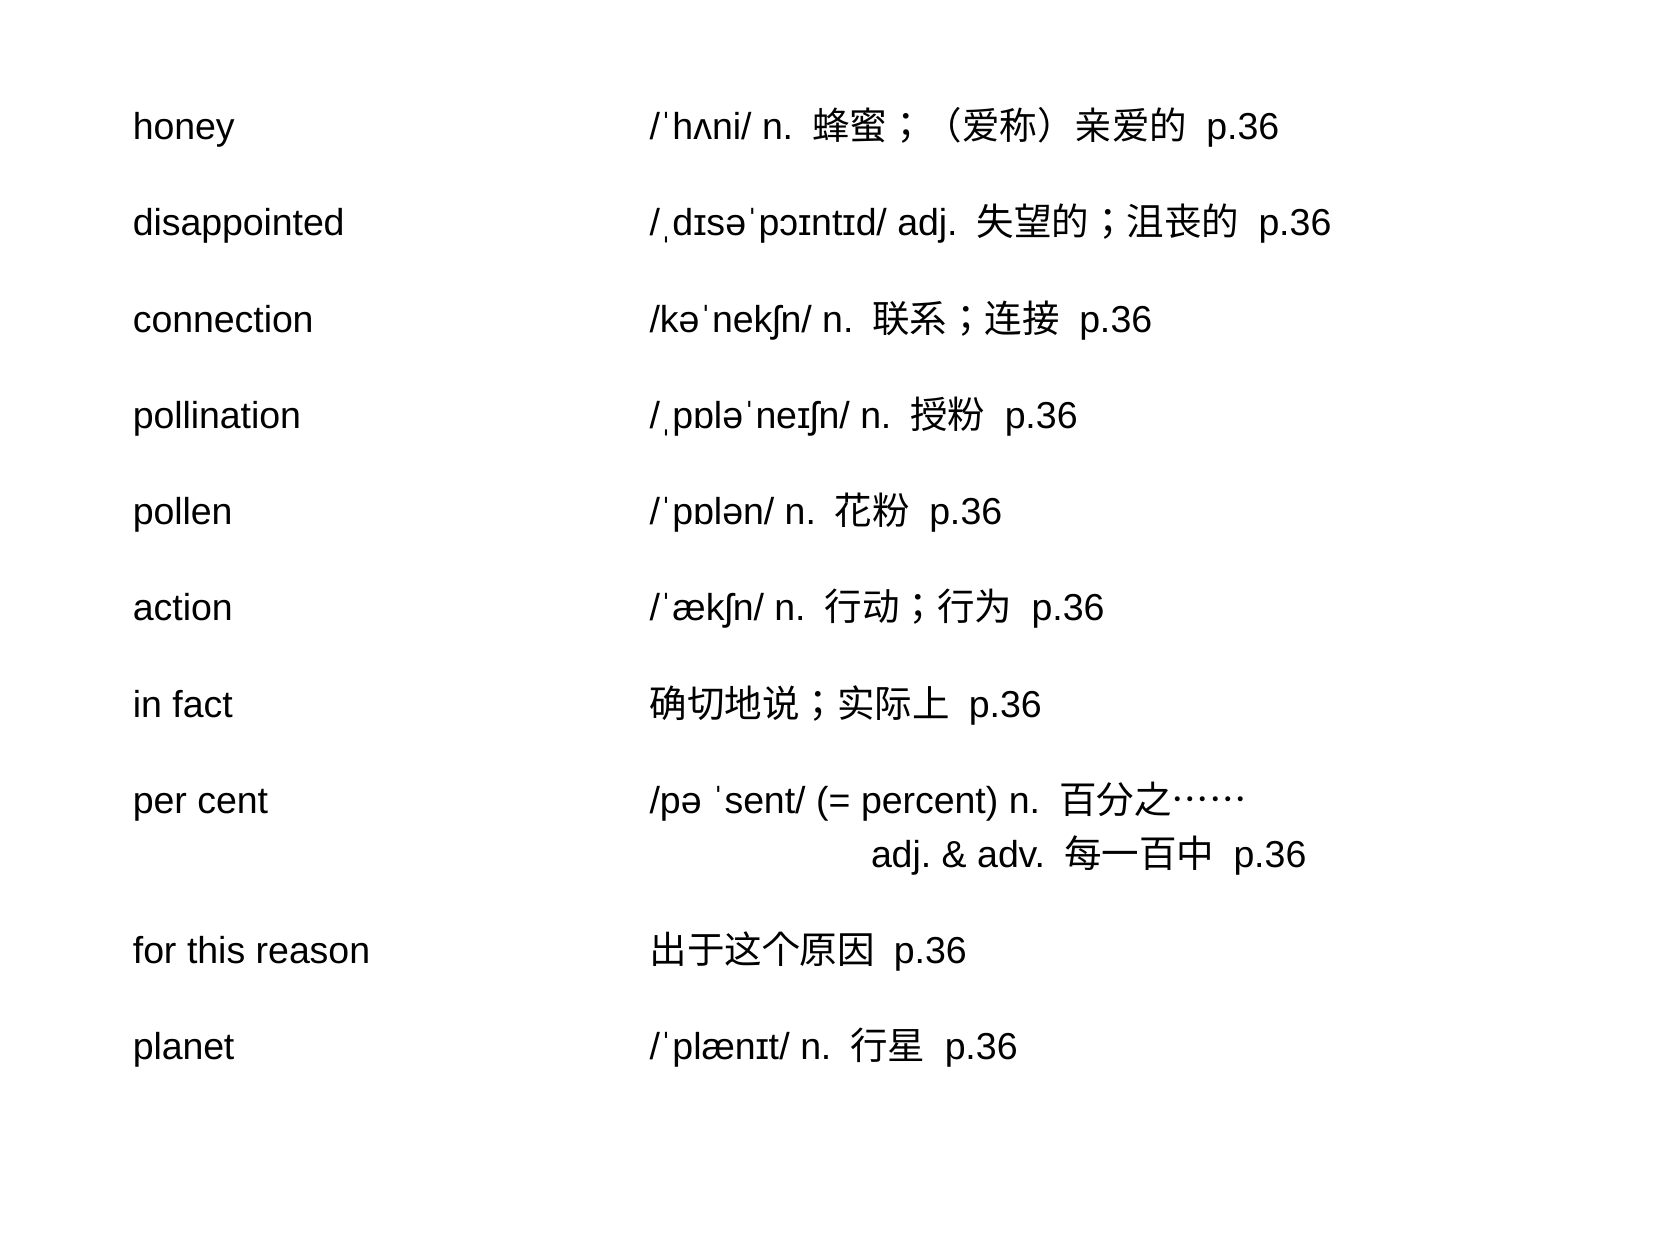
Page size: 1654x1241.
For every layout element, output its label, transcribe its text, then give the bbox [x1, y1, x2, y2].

text_box honey /ˈhʌni/ n. 蜂蜜；（爱称）亲爱的 p.36 disappointed /ˌdɪsəˈpɔɪntɪd/ adj. 失望的；沮丧的 p.36 connection /kəˈnekʃn/ n. 联系；连接 p.36 pollination /ˌpɒləˈneɪʃn/ n. 授粉 p.36 pollen /ˈpɒlən/ n. 花粉 p.36 action /ˈækʃn/ n. 行动；行为 p.36 in fact 确切地说；实际上 p.36 per cent /pə ˈsent/ (= percent) n. 百分之…… adj. & adv. 每一百中 p.36 for this reason 出于这个原因 p.36 planet /ˈplænɪt/ n. 行星 p.36 [118, 88, 1536, 1100]
